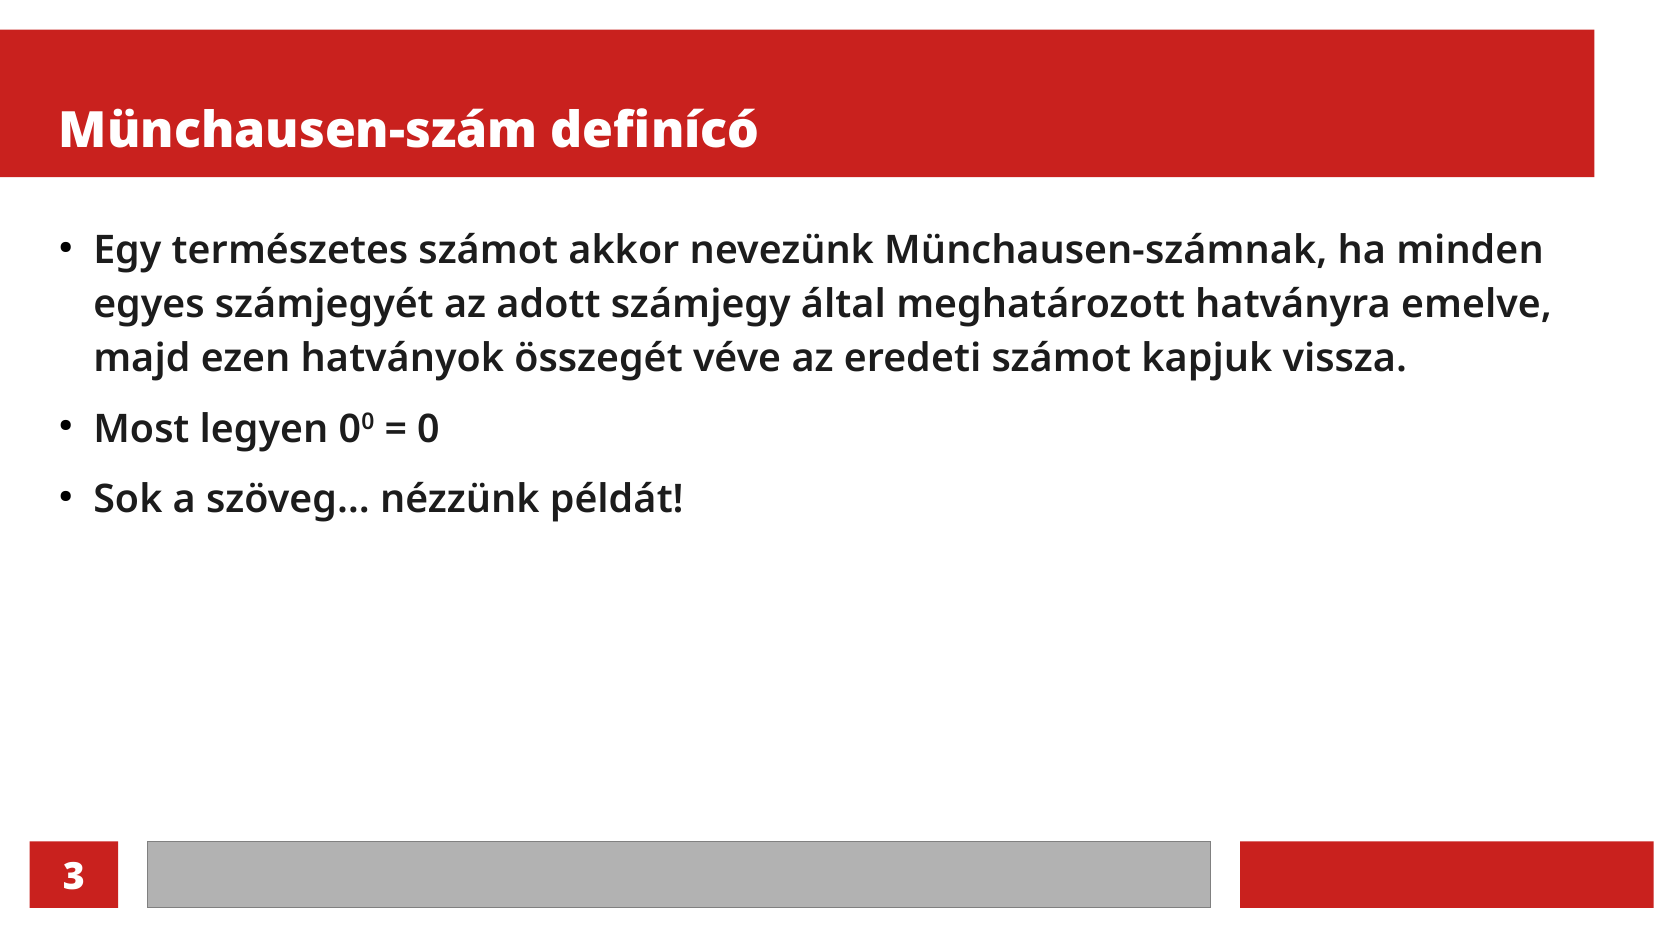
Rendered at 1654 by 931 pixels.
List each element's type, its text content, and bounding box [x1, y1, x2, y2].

title Münchausen-szám definícó [59, 44, 1595, 163]
list Egy természetes számot akkor nevezünk Münchausen-számnak, ha minden egyes számjegyét az adott számjegy által meghatározott hatványra emelve, majd ezen hatványok összegét véve az eredeti számot kapjuk vissza. Most legyen 00 = 0 Sok a szöveg… nézzünk példát! [59, 221, 1565, 532]
